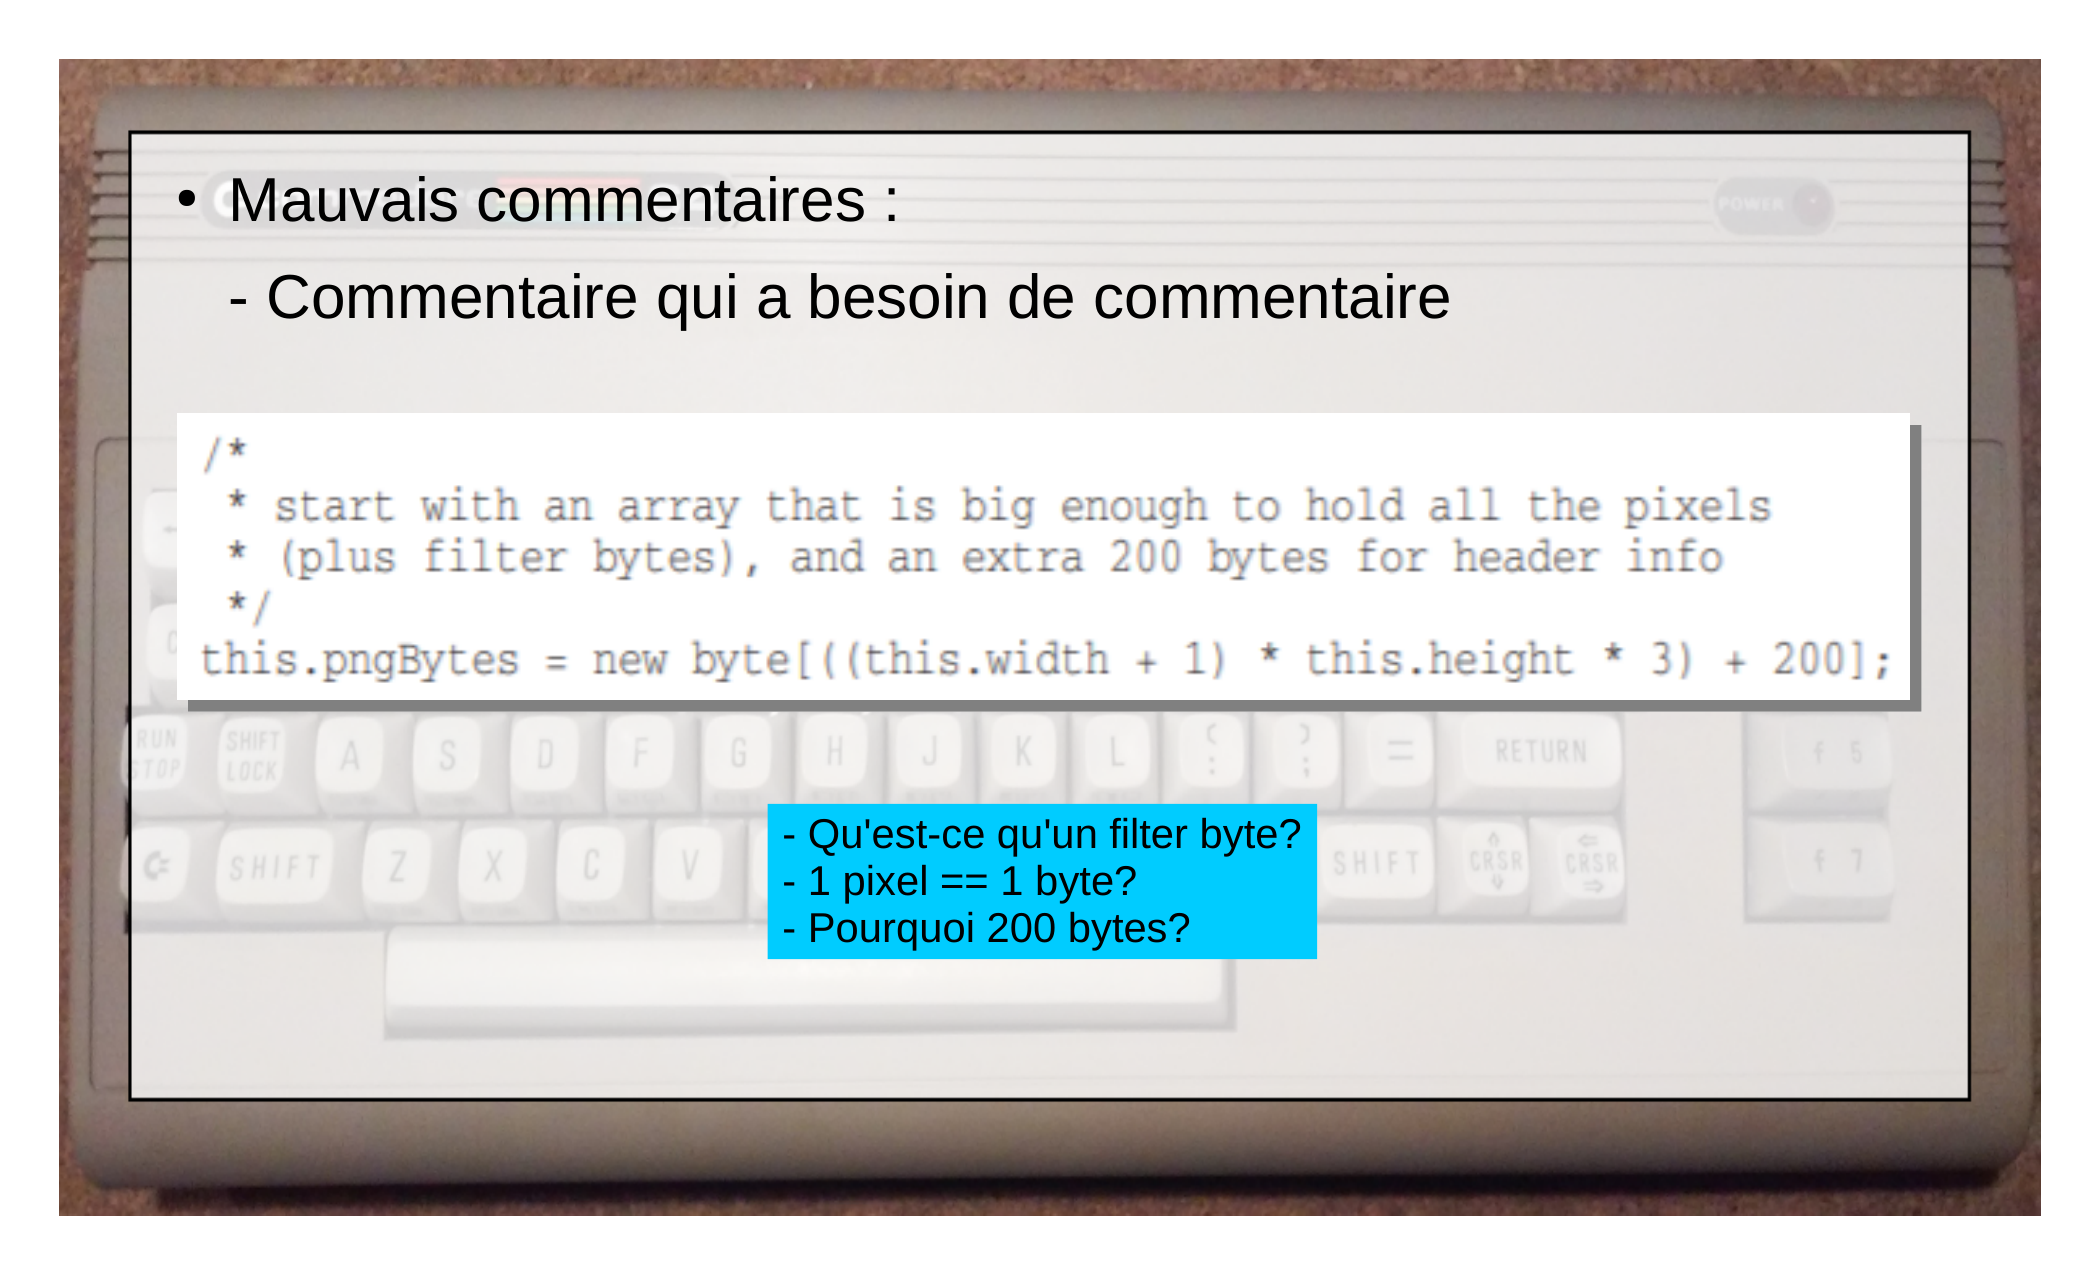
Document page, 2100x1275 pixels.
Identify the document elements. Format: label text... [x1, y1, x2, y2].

picture [59, 59, 2041, 1216]
text_box - Qu'est-ce qu'un filter byte? - 1 pixel == 1 byte? - Pourquoi 200 bytes? [767, 803, 1317, 960]
list Mauvais commentaires : - Commentaire qui a besoin de commentaire [158, 165, 1942, 1094]
